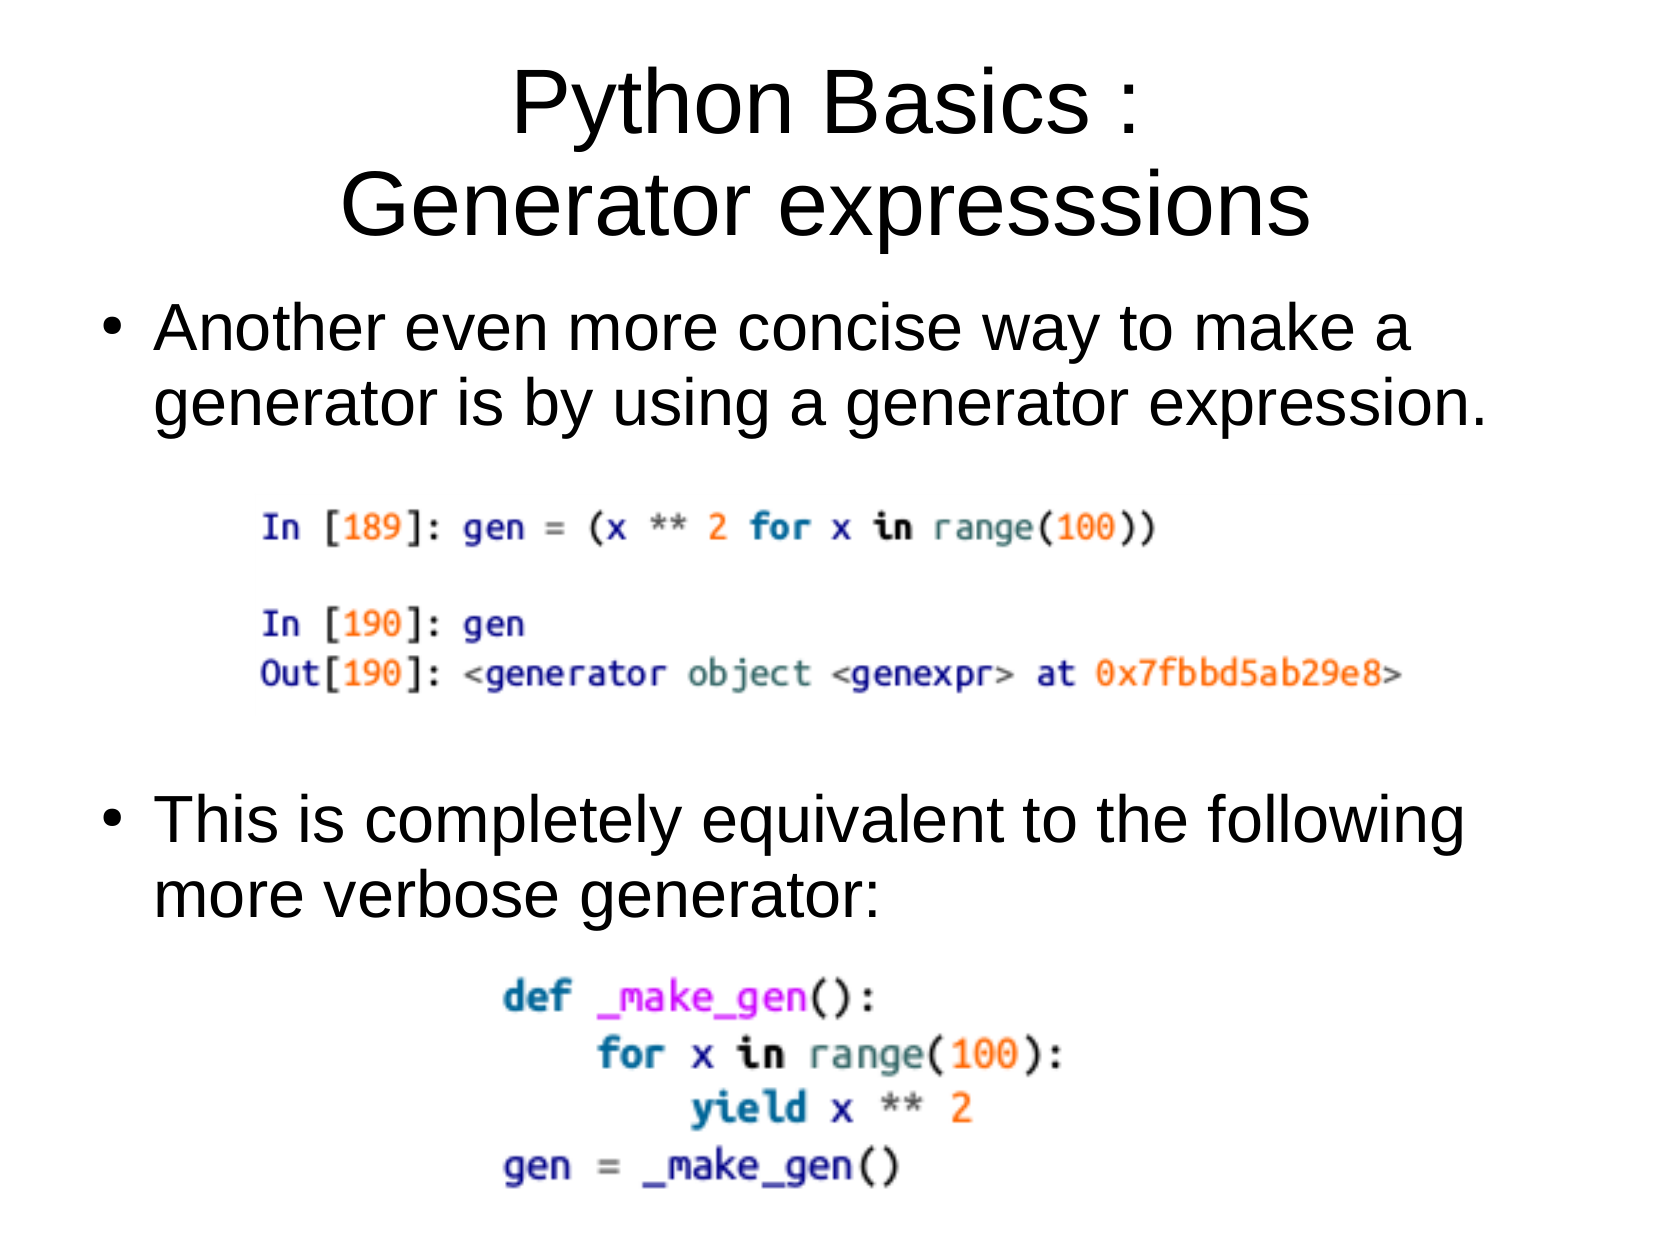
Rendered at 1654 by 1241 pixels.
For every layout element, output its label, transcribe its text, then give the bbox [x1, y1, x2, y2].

title Python Basics : Generator expresssions [82, 49, 1571, 257]
list Another even more concise way to make a generator is by using a generator expression. This is completely equivalent to the following more verbose generator: [82, 290, 1571, 1010]
picture [254, 493, 1422, 716]
picture [487, 952, 1093, 1203]
